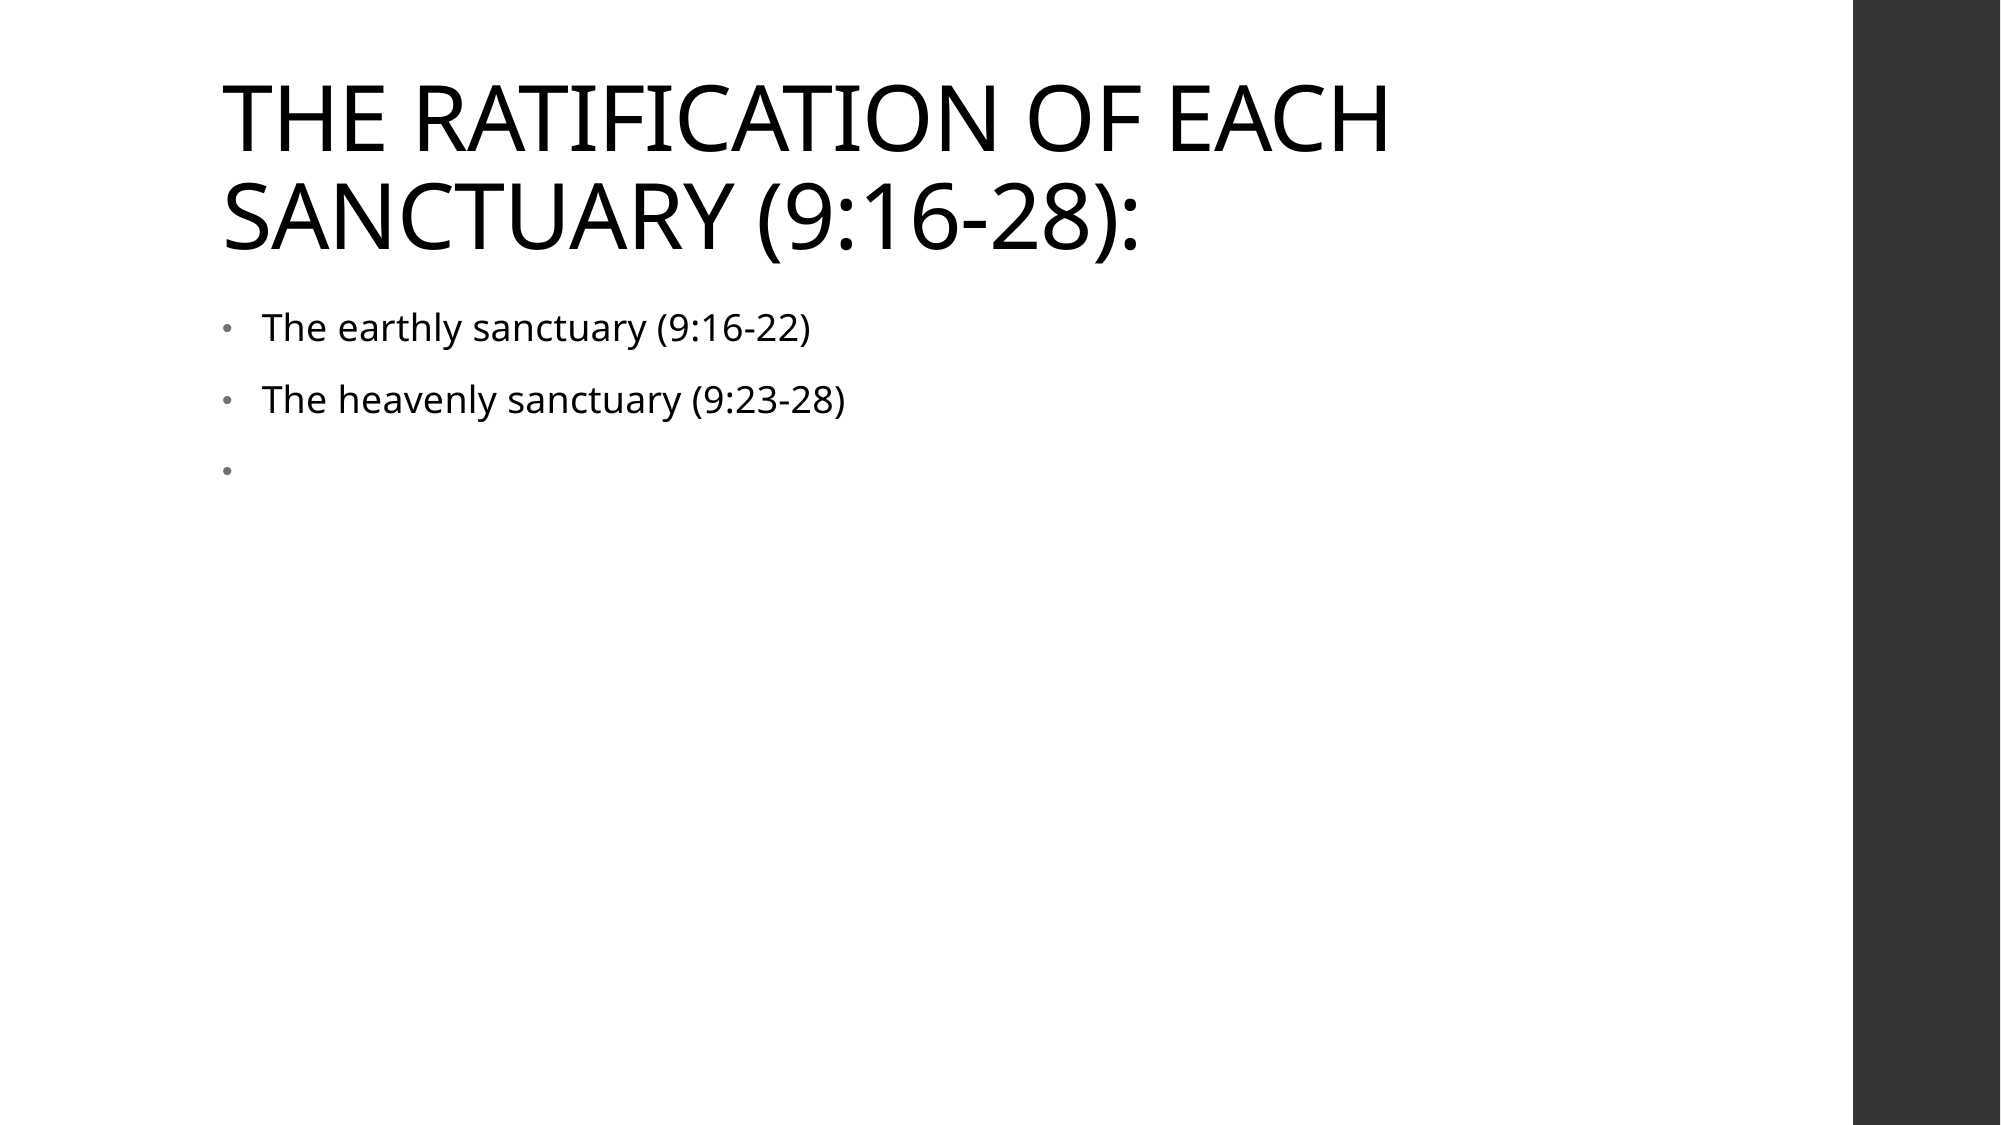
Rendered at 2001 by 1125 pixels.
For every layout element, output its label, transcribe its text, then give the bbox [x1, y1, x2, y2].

title THE RATIFICATION OF EACH SANCTUARY (9:16-28): [206, 60, 1797, 278]
list The earthly sanctuary (9:16-22) The heavenly sanctuary (9:23-28) [206, 299, 1617, 1014]
